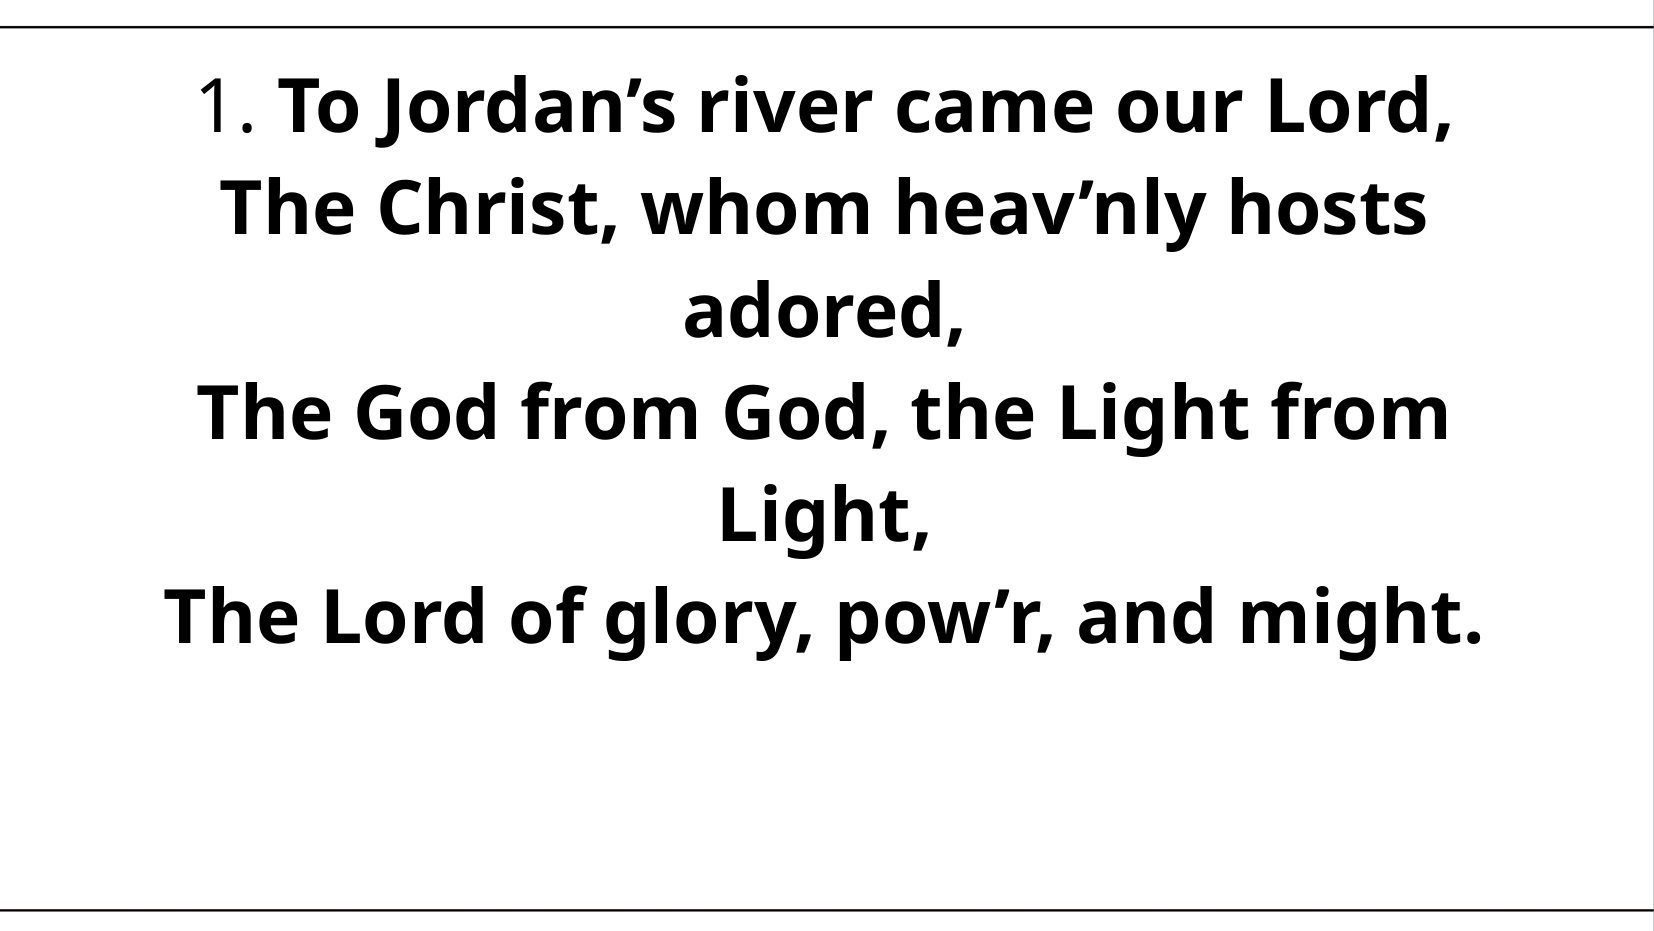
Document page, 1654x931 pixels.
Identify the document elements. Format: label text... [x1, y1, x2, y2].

text_box 1. To Jordan’s river came our Lord, The Christ, whom heav’nly hosts adored, The God from God, the Light from Light, The Lord of glory, pow’r, and might. [75, 45, 1576, 460]
picture [0, 0, 1654, 931]
